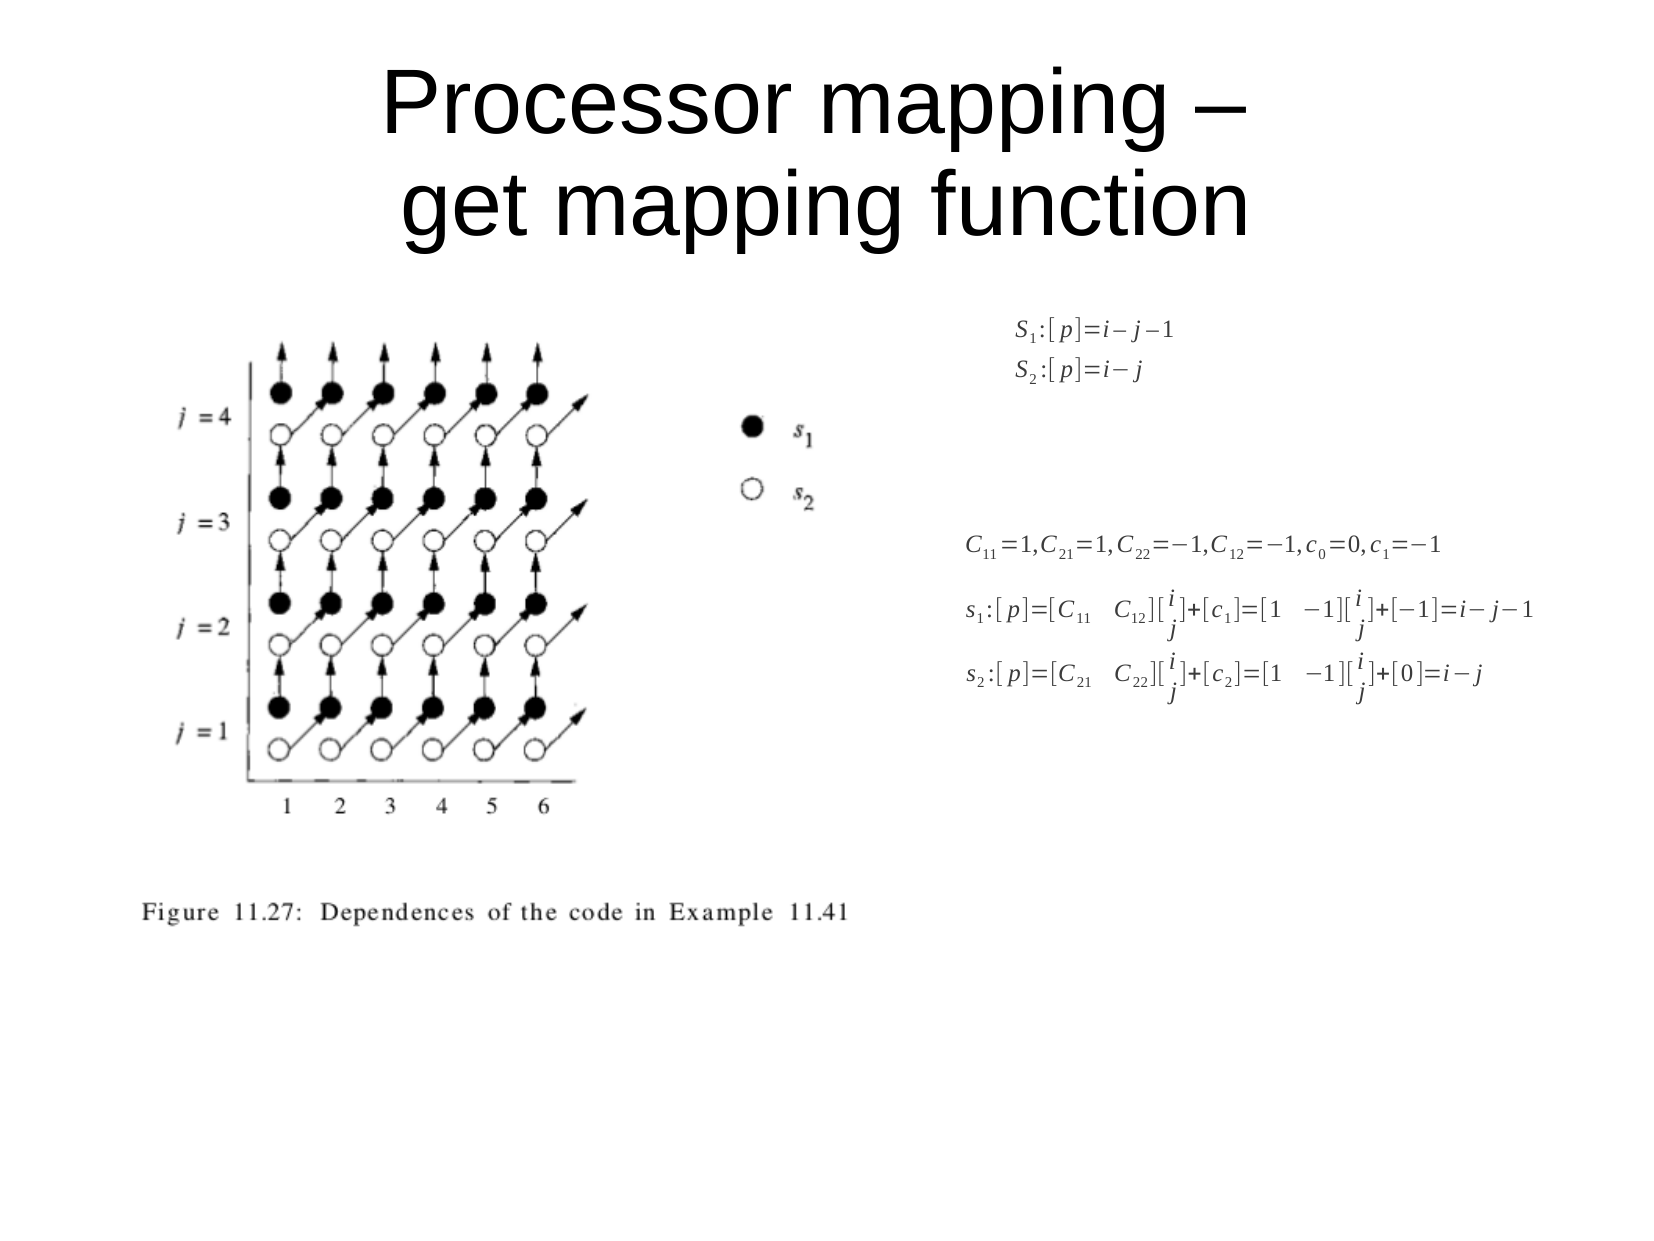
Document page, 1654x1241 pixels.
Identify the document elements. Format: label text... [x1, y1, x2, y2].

chart [960, 648, 1490, 706]
chart [1009, 315, 1181, 348]
picture [97, 314, 884, 950]
chart [1009, 355, 1150, 388]
chart [959, 584, 1540, 642]
title Processor mapping – get mapping function [82, 49, 1571, 257]
chart [958, 531, 1448, 563]
